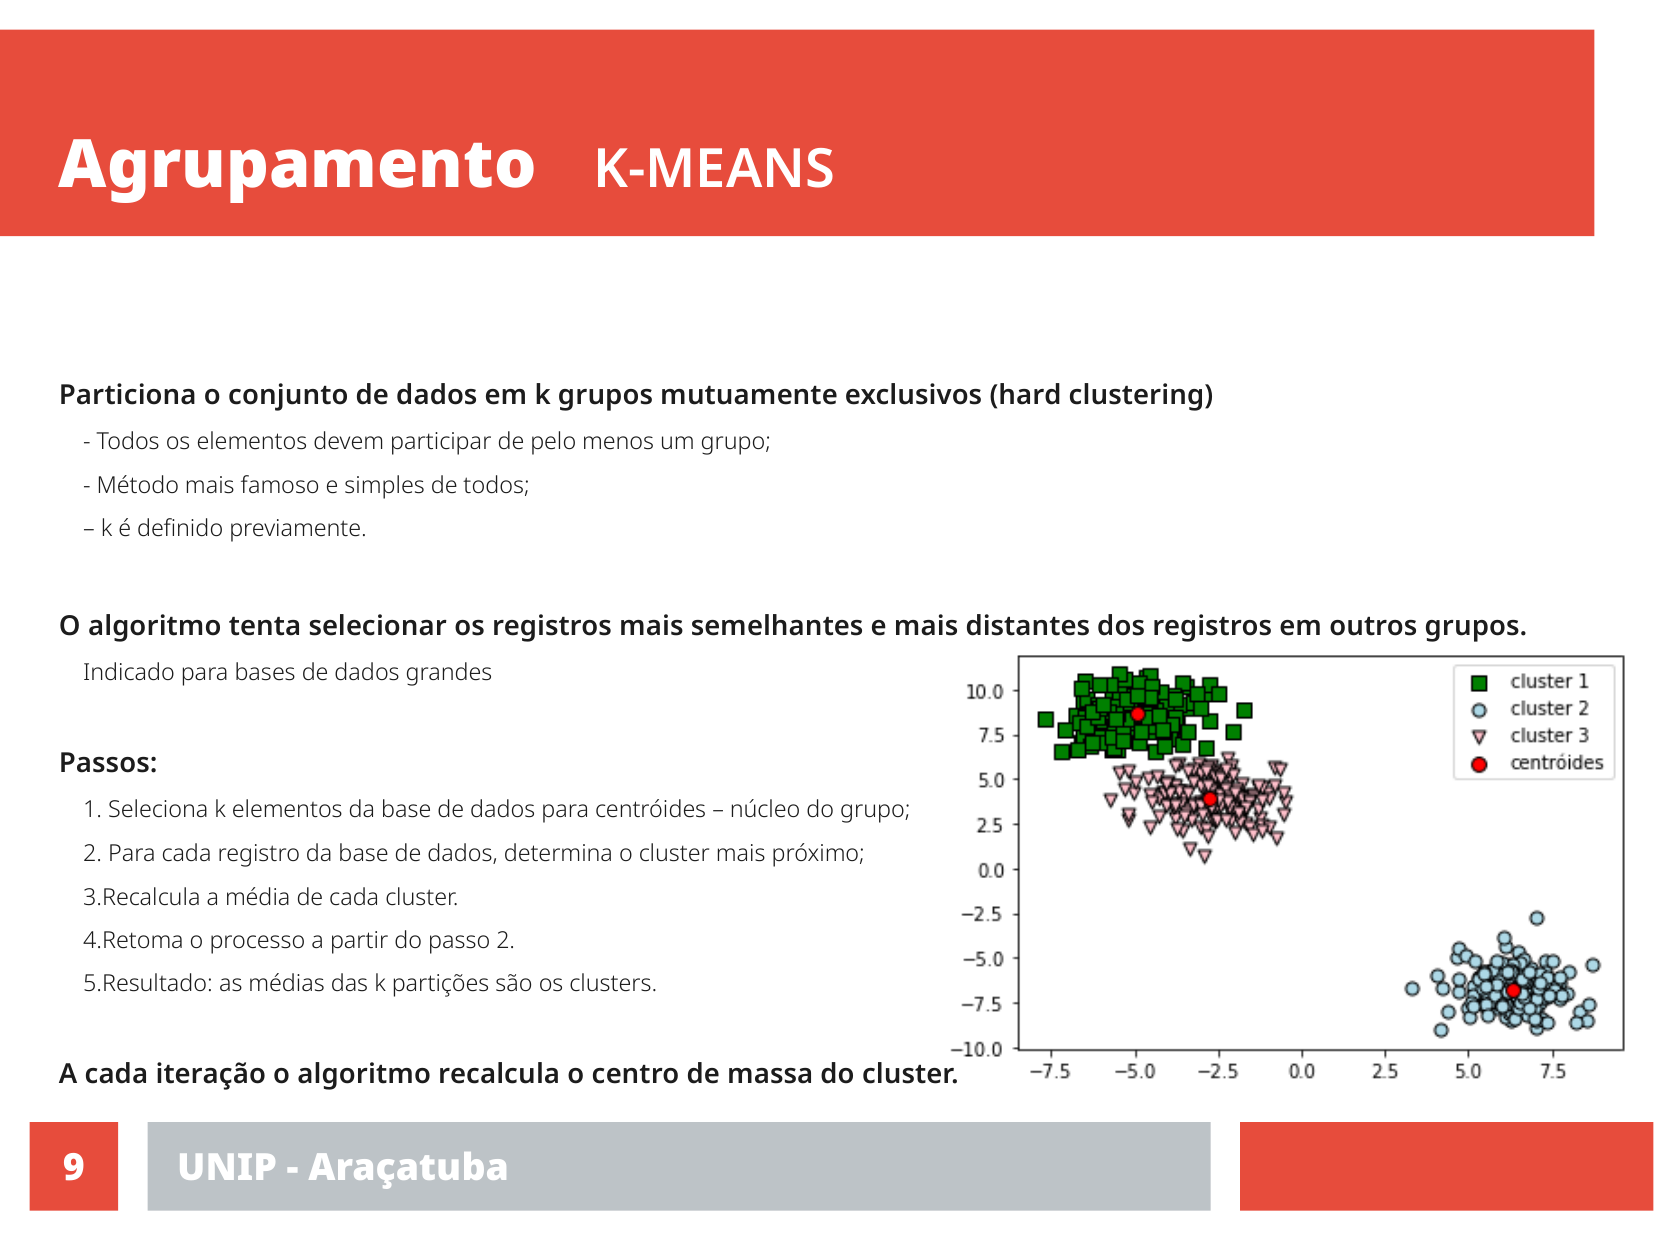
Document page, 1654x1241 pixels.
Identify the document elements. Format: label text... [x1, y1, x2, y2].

list Particiona o conjunto de dados em k grupos mutuamente exclusivos (hard clustering) - Todos os elementos devem participar de pelo menos um grupo; - Método mais famoso e simples de todos; – k é definido previamente. O algoritmo tenta selecionar os registros mais semelhantes e mais distantes dos registros em outros grupos. Indicado para bases de dados grandes Passos: 1. Seleciona k elementos da base de dados para centróides – núcleo do grupo; 2. Para cada registro da base de dados, determina o cluster mais próximo; 3.Recalcula a média de cada cluster. 4.Retoma o processo a partir do passo 2. 5.Resultado: as médias das k partições são os clusters. A cada iteração o algoritmo recalcula o centro de massa do cluster. [59, 324, 1565, 1093]
title Agrupamento K-MEANS [59, 59, 1595, 207]
picture [937, 645, 1634, 1093]
